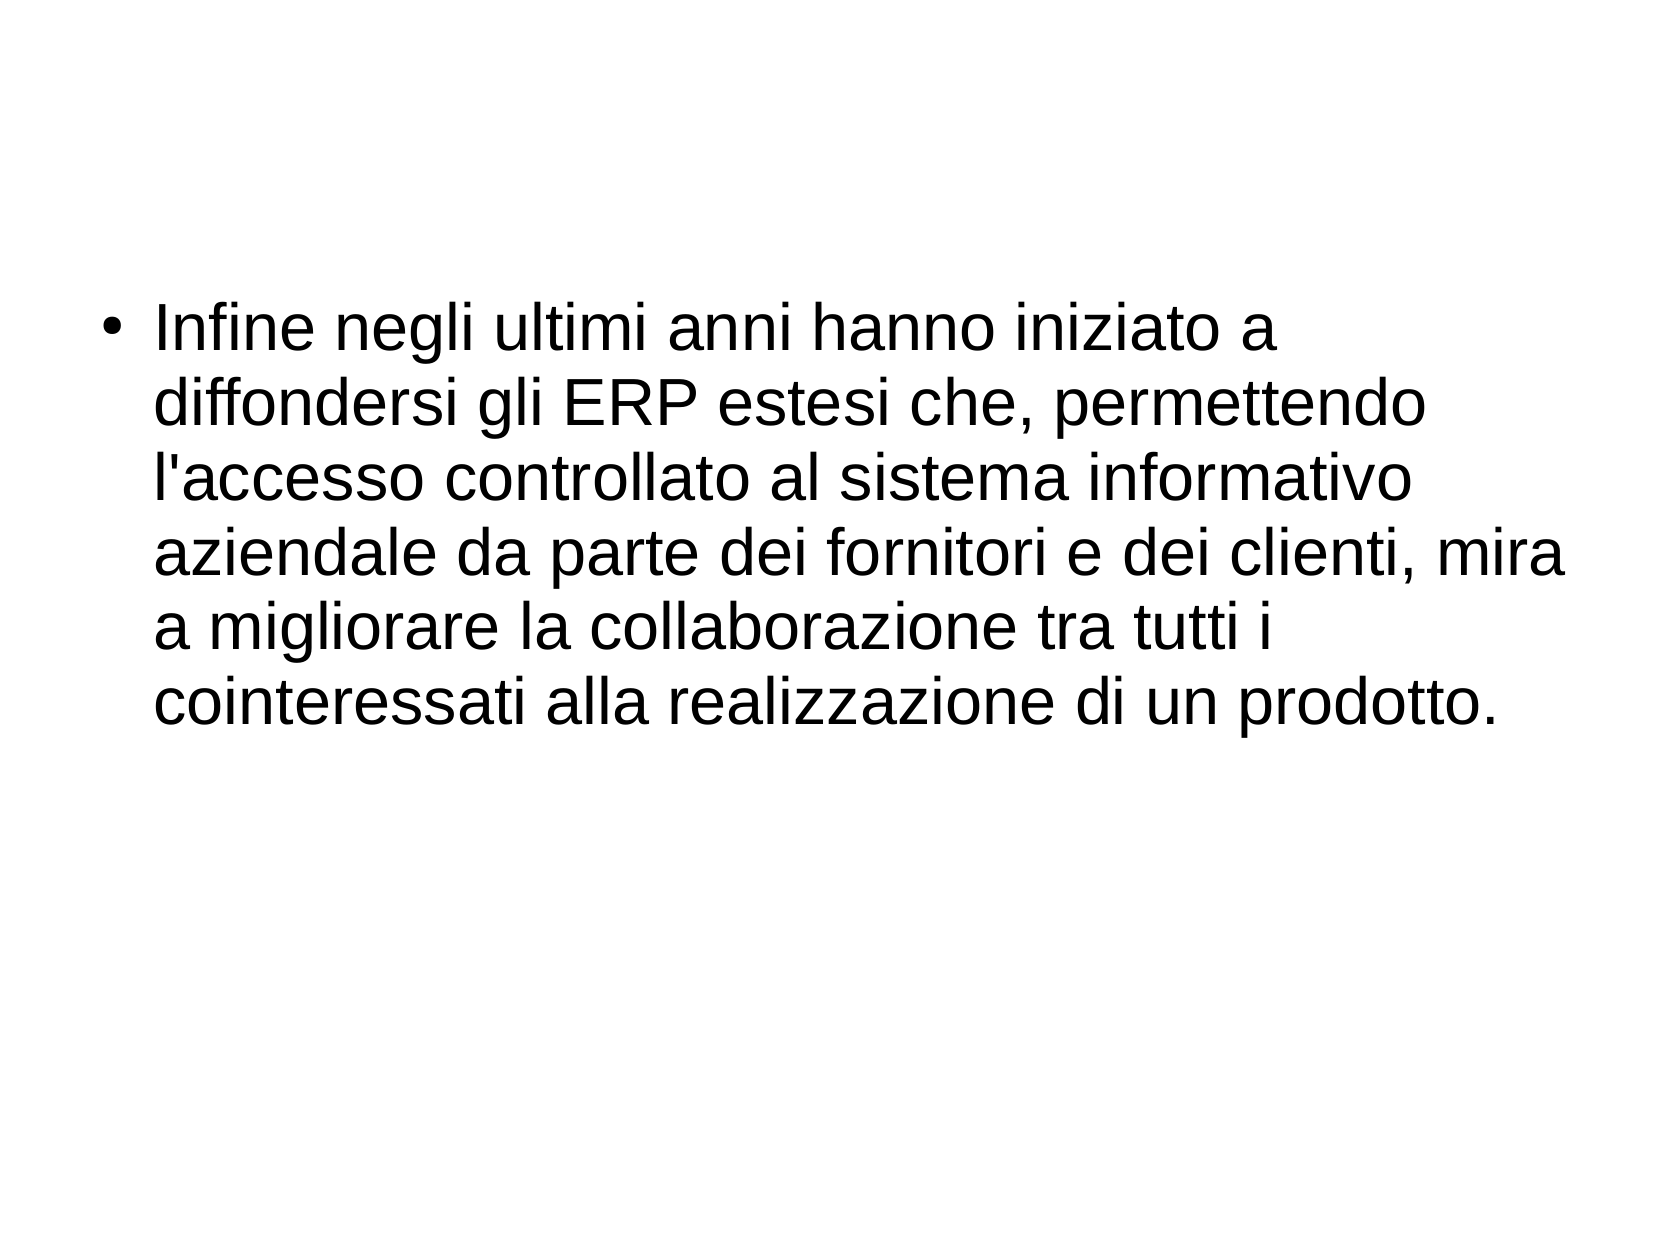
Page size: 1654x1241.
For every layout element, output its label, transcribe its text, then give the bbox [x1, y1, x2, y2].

list Infine negli ultimi anni hanno iniziato a diffondersi gli ERP estesi che, permettendo l'accesso controllato al sistema informativo aziendale da parte dei fornitori e dei clienti, mira a migliorare la collaborazione tra tutti i cointeressati alla realizzazione di un prodotto. [82, 290, 1571, 1010]
